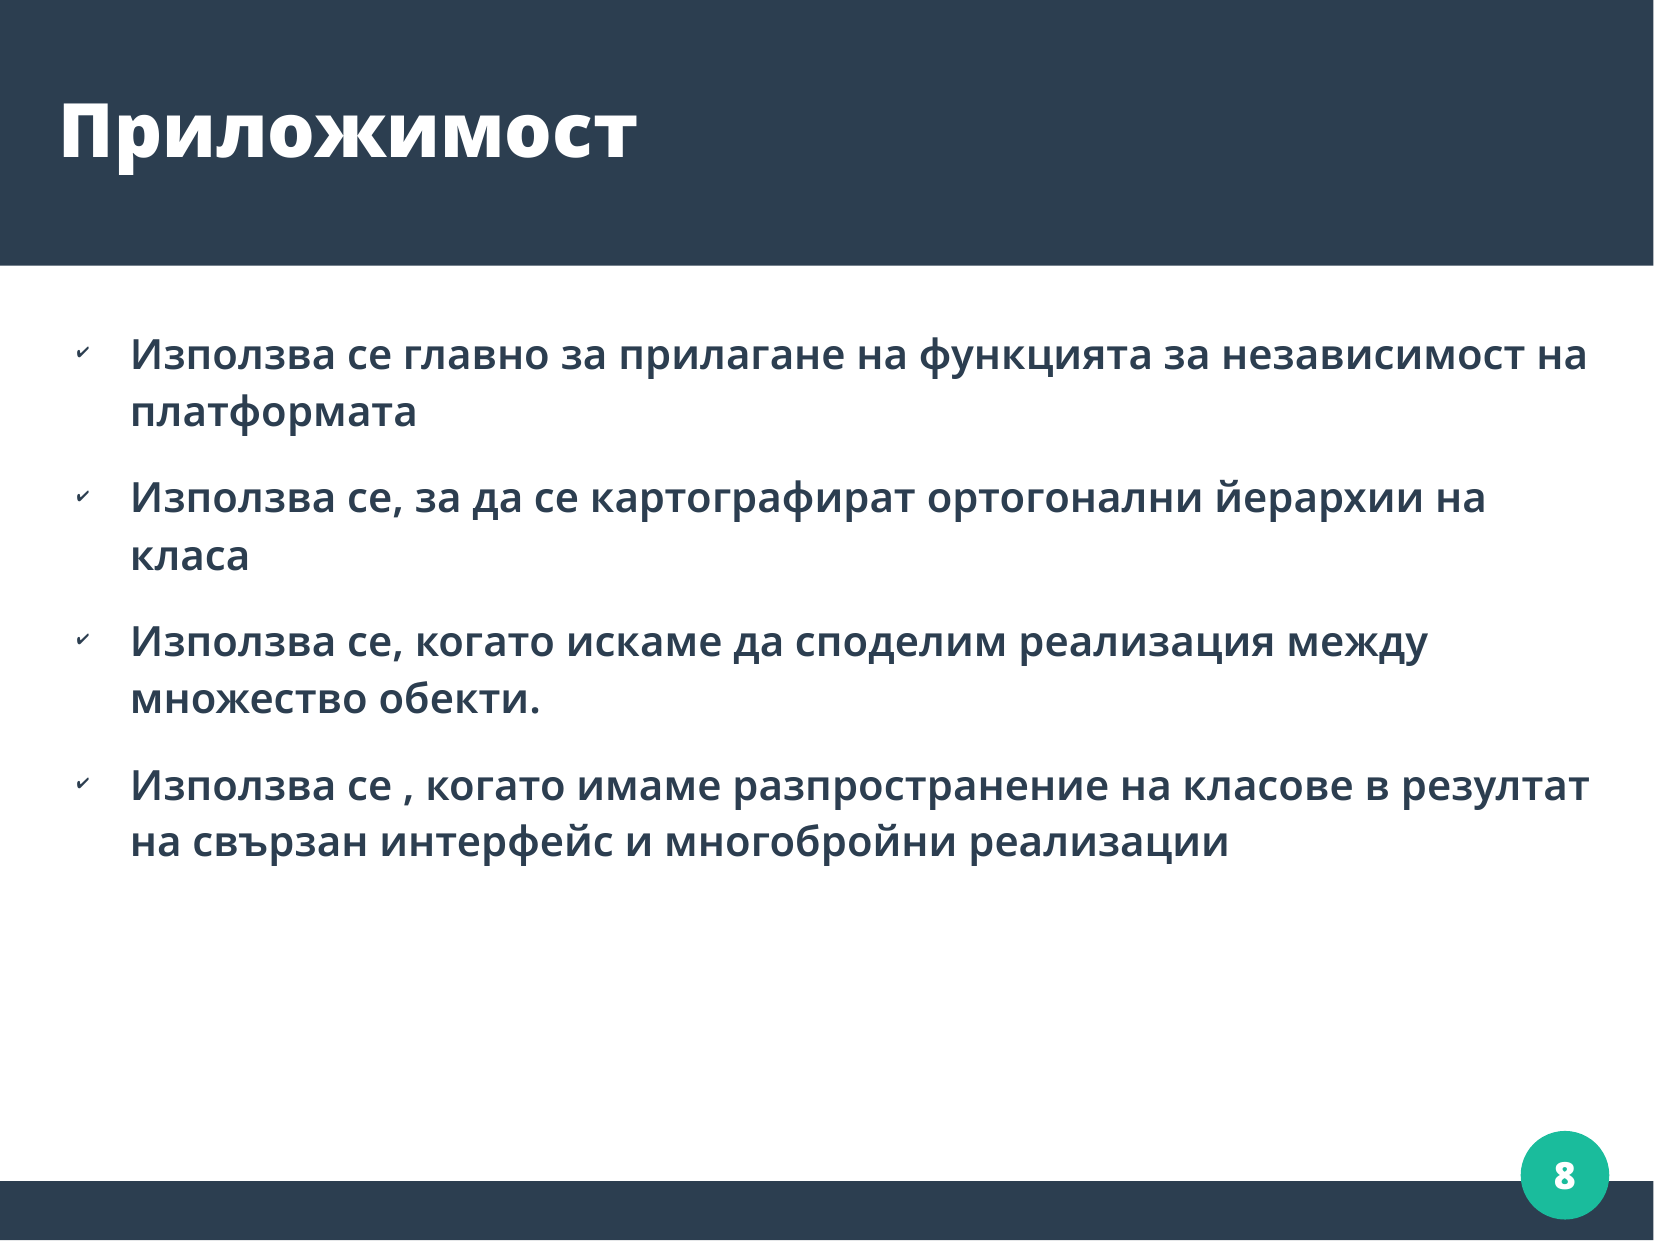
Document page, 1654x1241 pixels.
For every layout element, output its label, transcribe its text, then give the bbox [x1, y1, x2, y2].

list Използва се главно за прилагане на функцията за независимост на платформата Използва се, за да се картографират ортогонални йерархии на класа Използва се, когато искаме да споделим реализация между множество обекти. Използва се , когато имаме разпространение на класове в резултат на свързан интерфейс и многобройни реализации [59, 324, 1595, 1152]
title Приложимост [59, 49, 1595, 207]
